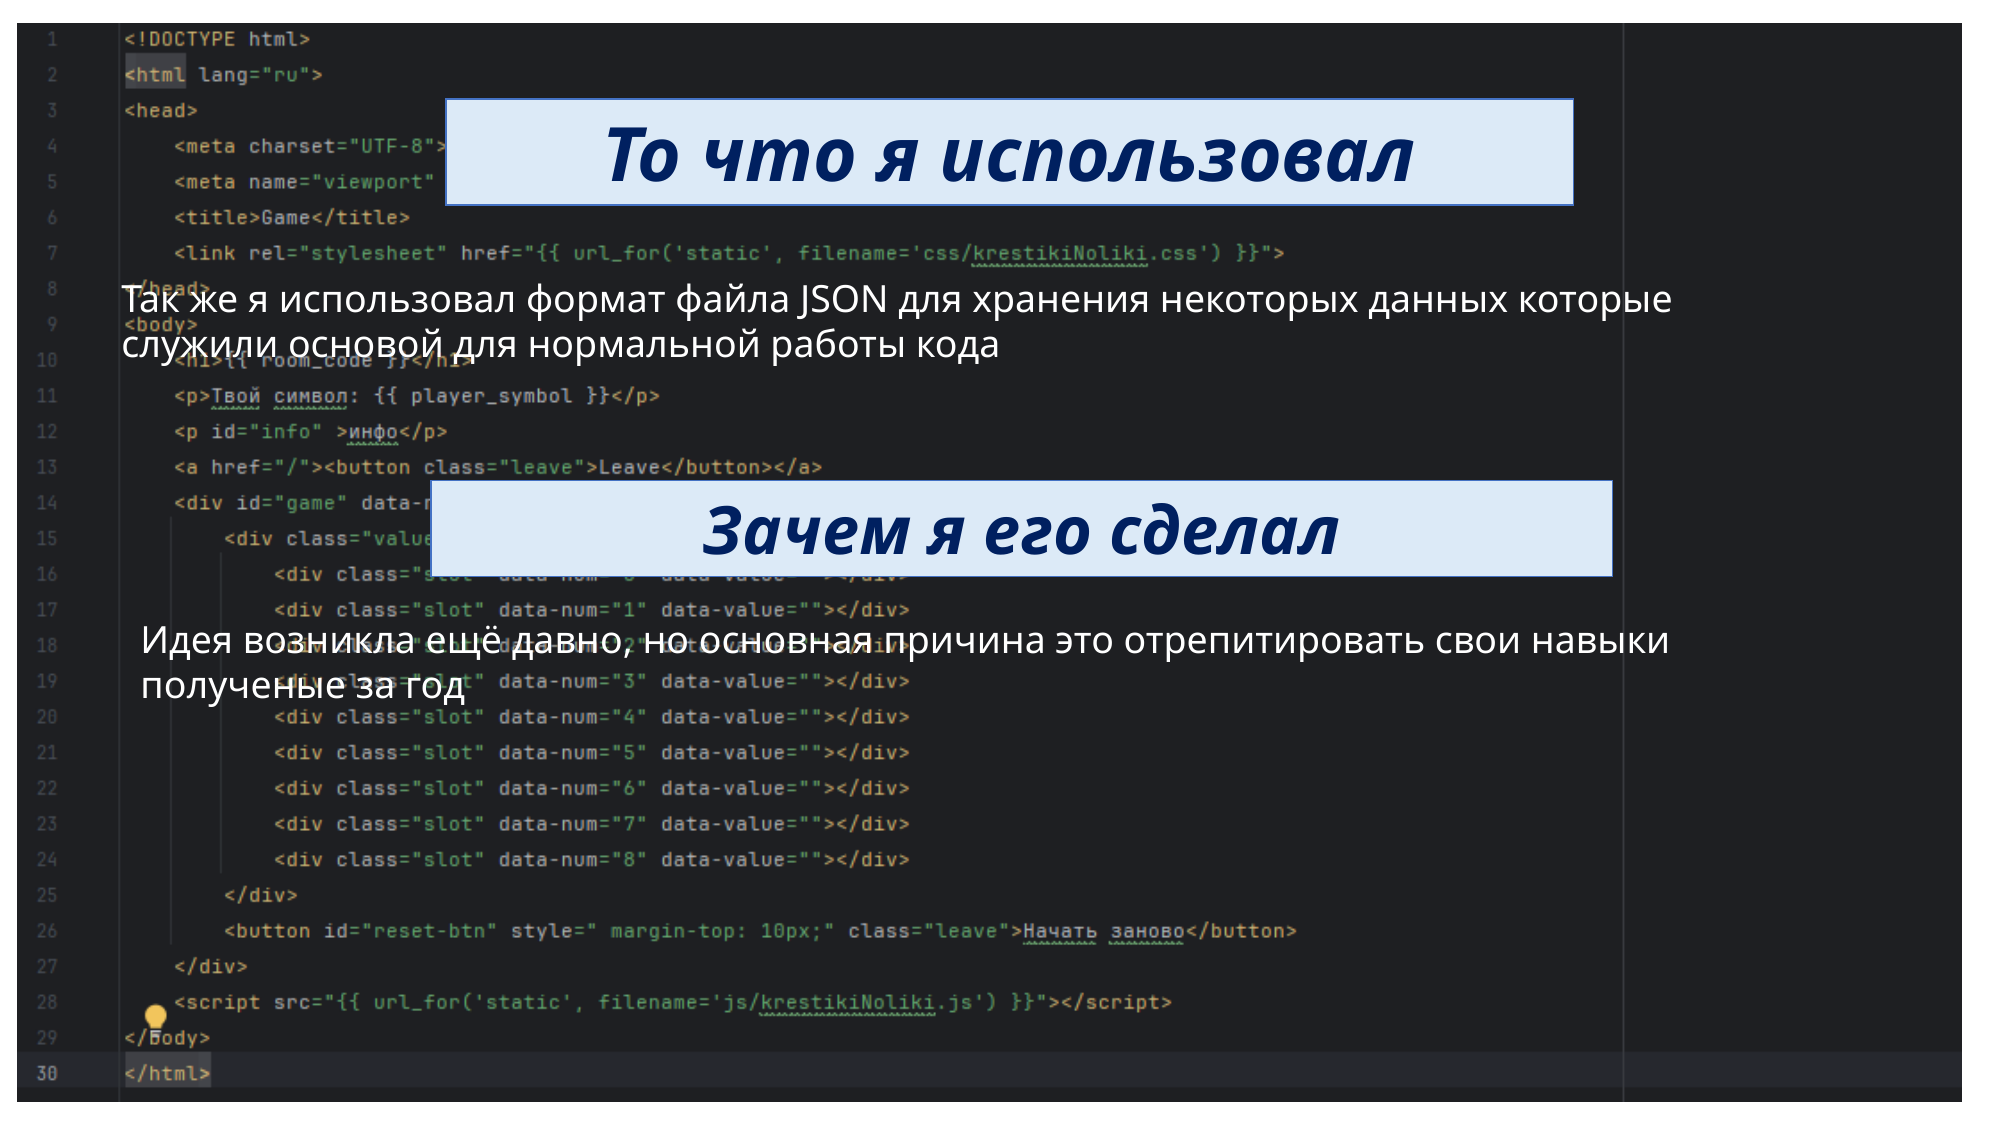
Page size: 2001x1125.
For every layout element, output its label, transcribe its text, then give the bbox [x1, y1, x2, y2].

text_box Так же я использовал формат файла JSON для хранения некоторых данных которые служили основой для нормальной работы кода [106, 267, 1821, 374]
text_box То что я использовал [446, 99, 1574, 206]
text_box Зачем я его сделал [430, 480, 1613, 577]
picture [17, 23, 1962, 1102]
text_box Идея возникла ещё давно, но основная причина это отрепитировать свои навыки полученые за год [125, 608, 1717, 715]
